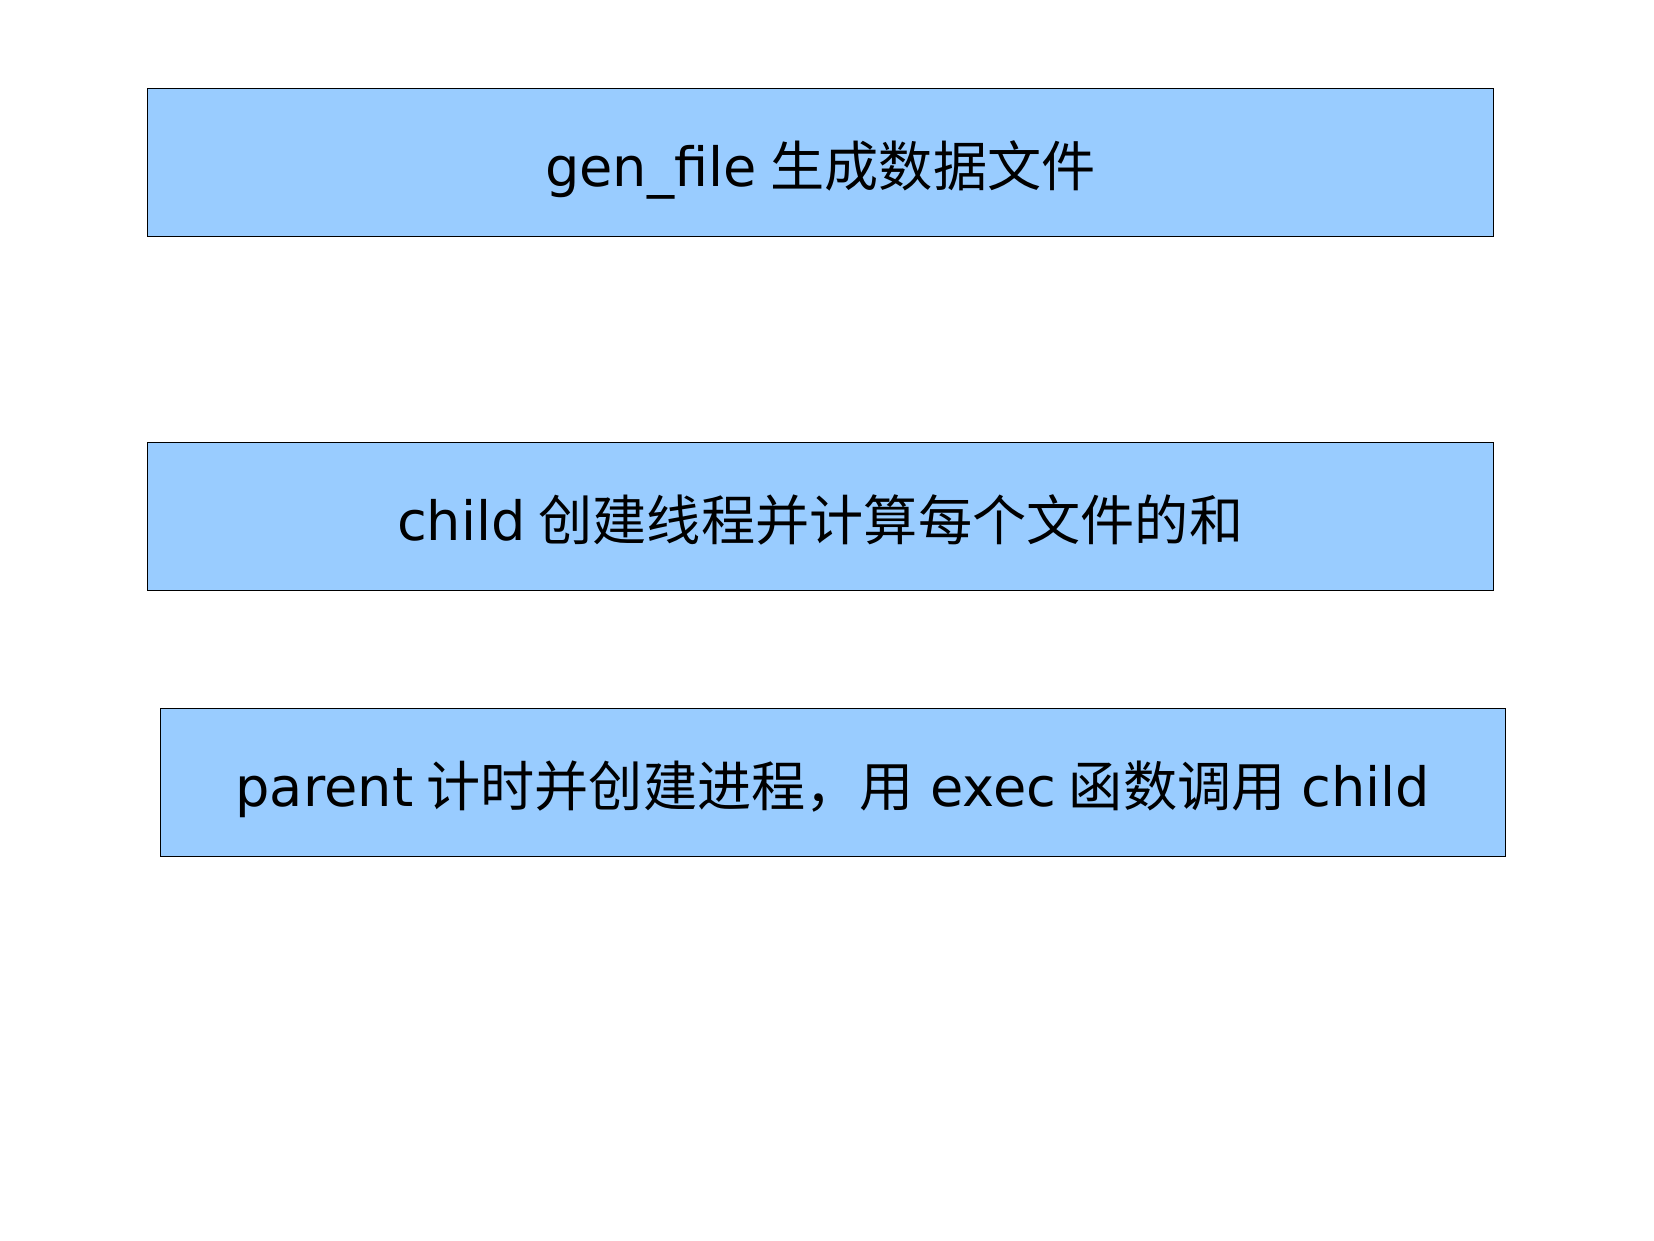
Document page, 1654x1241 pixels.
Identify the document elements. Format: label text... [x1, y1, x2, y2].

text_box parent计时并创建进程，用exec函数调用child [160, 708, 1506, 857]
text_box gen_file生成数据文件 [147, 88, 1494, 237]
text_box child创建线程并计算每个文件的和 [147, 442, 1494, 591]
